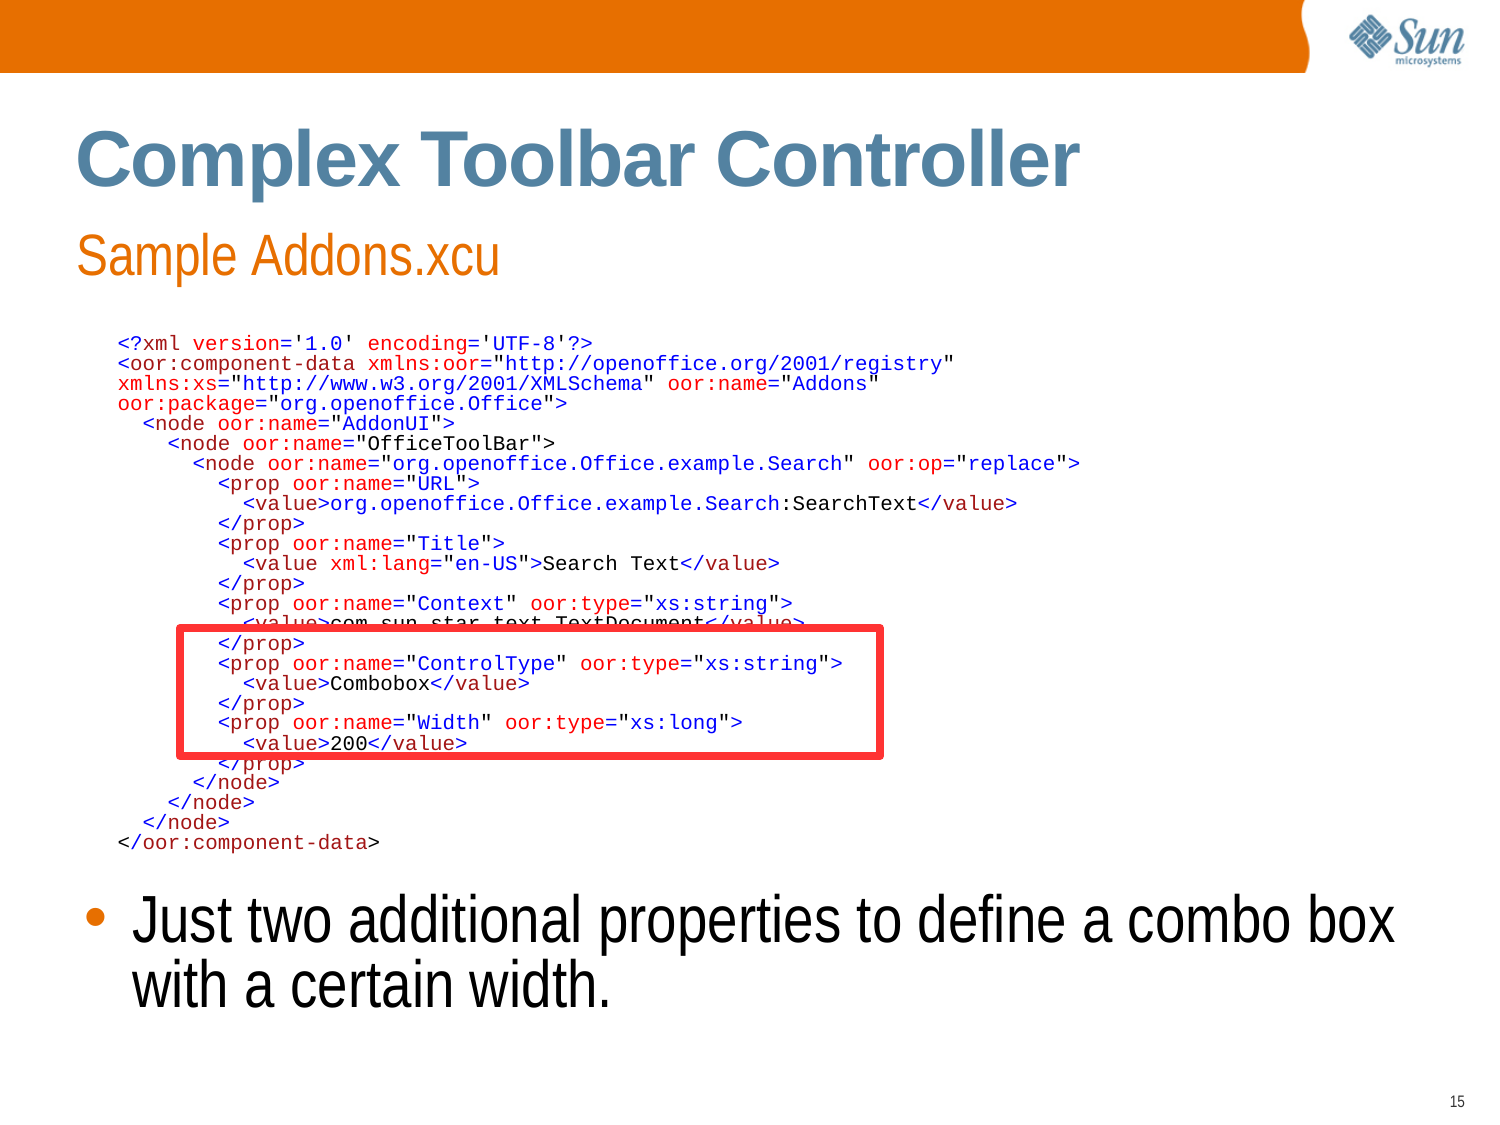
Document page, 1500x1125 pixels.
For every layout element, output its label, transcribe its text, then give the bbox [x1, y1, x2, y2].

picture [0, 0, 1500, 73]
title Complex Toolbar Controller [75, 123, 1437, 227]
text_box Sample Addons.xcu [76, 230, 1345, 299]
list <?xml version='1.0' encoding='UTF-8'?> <oor:component-data xmlns:oor="http://openoffice.org/2001/registry" xmlns:xs="http://www.w3.org/2001/XMLSchema" oor:name="Addons" oor:package="org.openoffice.Office"> <node oor:name="AddonUI"> <node oor:name="OfficeToolBar"> <node oor:name="org.openoffice.Office.example.Search" oor:op="replace"> <prop oor:name="URL"> <value>org.openoffice.Office.example.Search:SearchText</value> </prop> <prop oor:name="Title"> <value xml:lang="en-US">Search Text</value> </prop> <prop oor:name="Context" oor:type="xs:string"> <value>com.sun.star.text.TextDocument</value> </prop> <prop oor:name="ControlType" oor:type="xs:string"> <value>Combobox</value> </prop> <prop oor:name="Width" oor:type="xs:long"> <value>200</value> </prop> </node> </node> </node> </oor:component-data> [117, 334, 1274, 825]
list Just two additional properties to define a combo box with a certain width. [64, 889, 1402, 1030]
